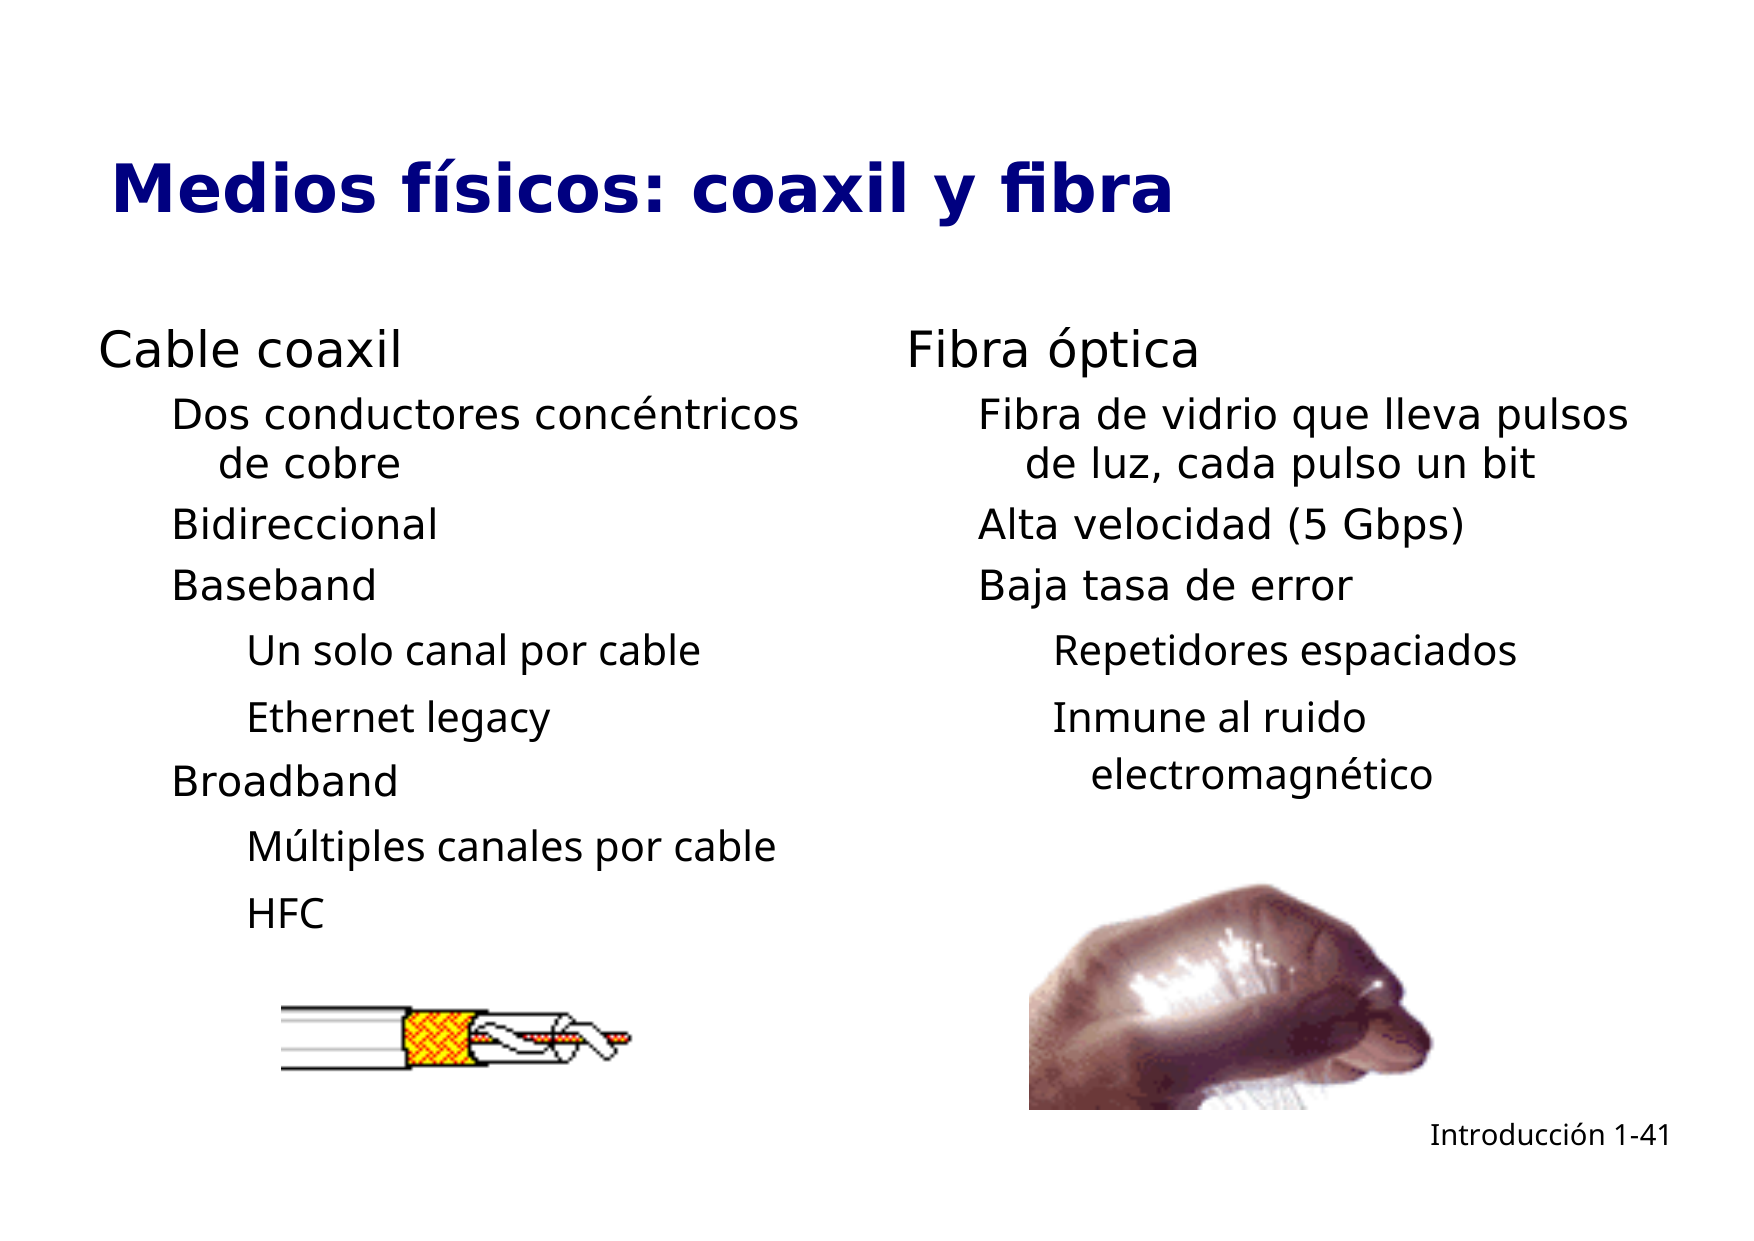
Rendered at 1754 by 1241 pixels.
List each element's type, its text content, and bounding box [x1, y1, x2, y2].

title Medios físicos: coaxil y fibra [96, 78, 1672, 301]
picture [1029, 870, 1455, 1110]
list Fibra óptica Fibra de vidrio que lleva pulsos de luz, cada pulso un bit Alta velocidad (5 Gbps) Baja tasa de error Repetidores espaciados Inmune al ruido electromagnético [903, 320, 1672, 825]
list Cable coaxil Dos conductores concéntricos de cobre Bidireccional Baseband Un solo canal por cable Ethernet legacy Broadband Múltiples canales por cable HFC [96, 320, 865, 1102]
picture [281, 953, 730, 1132]
